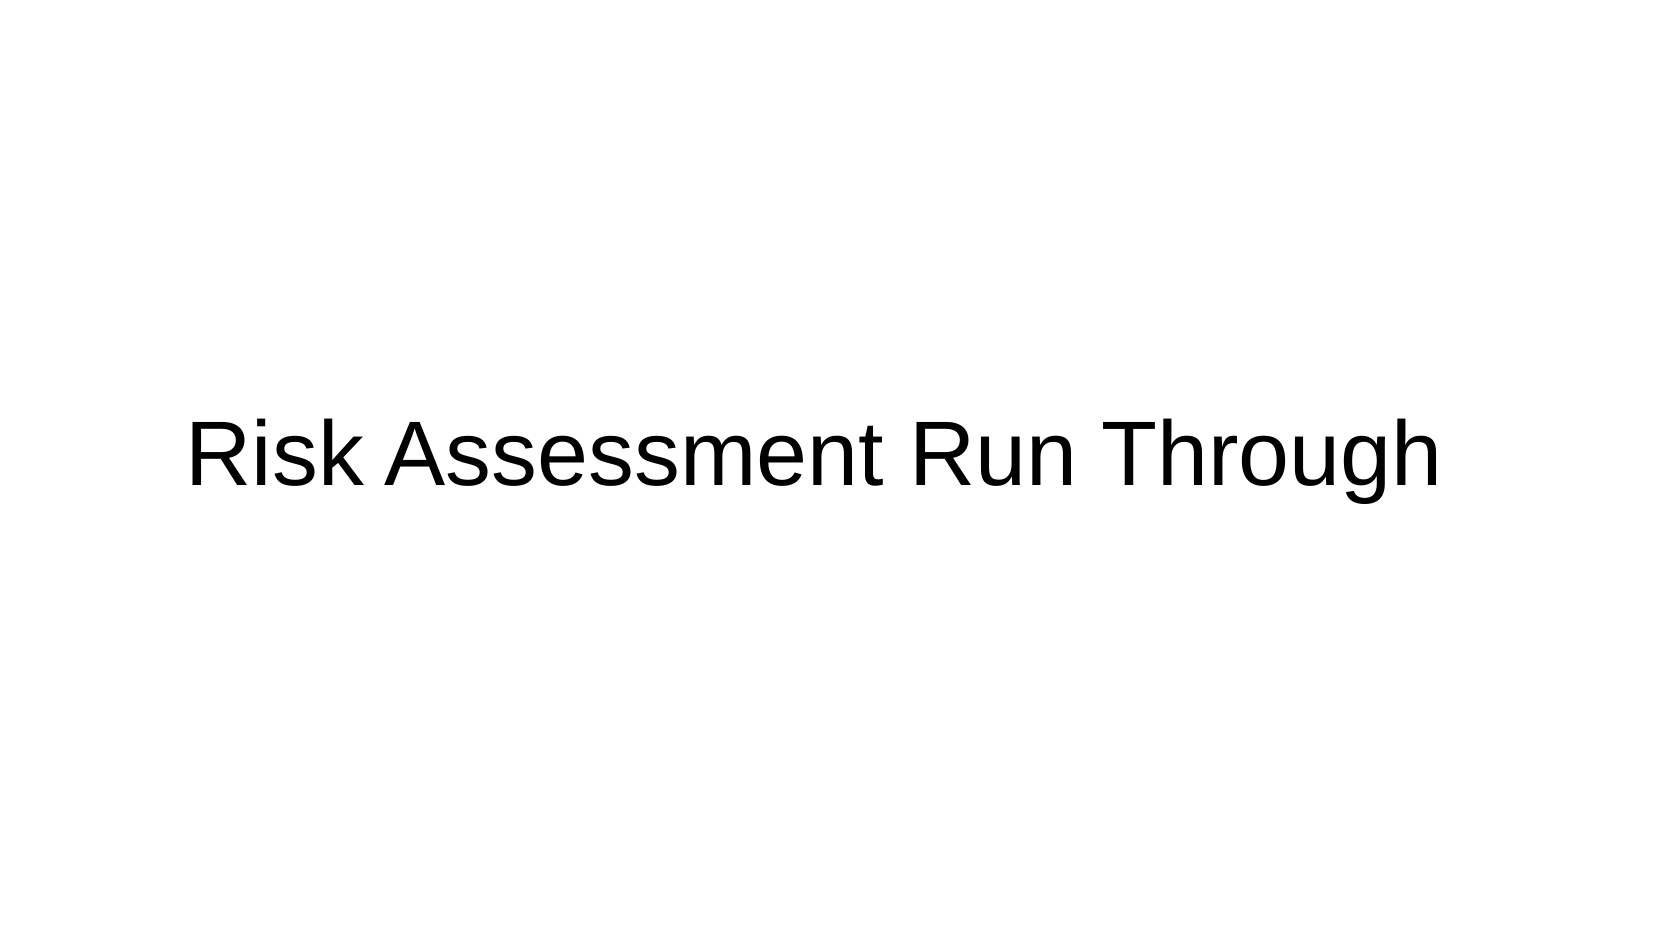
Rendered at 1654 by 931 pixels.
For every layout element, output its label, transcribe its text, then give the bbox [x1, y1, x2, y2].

title Risk Assessment Run Through [70, 376, 1559, 532]
